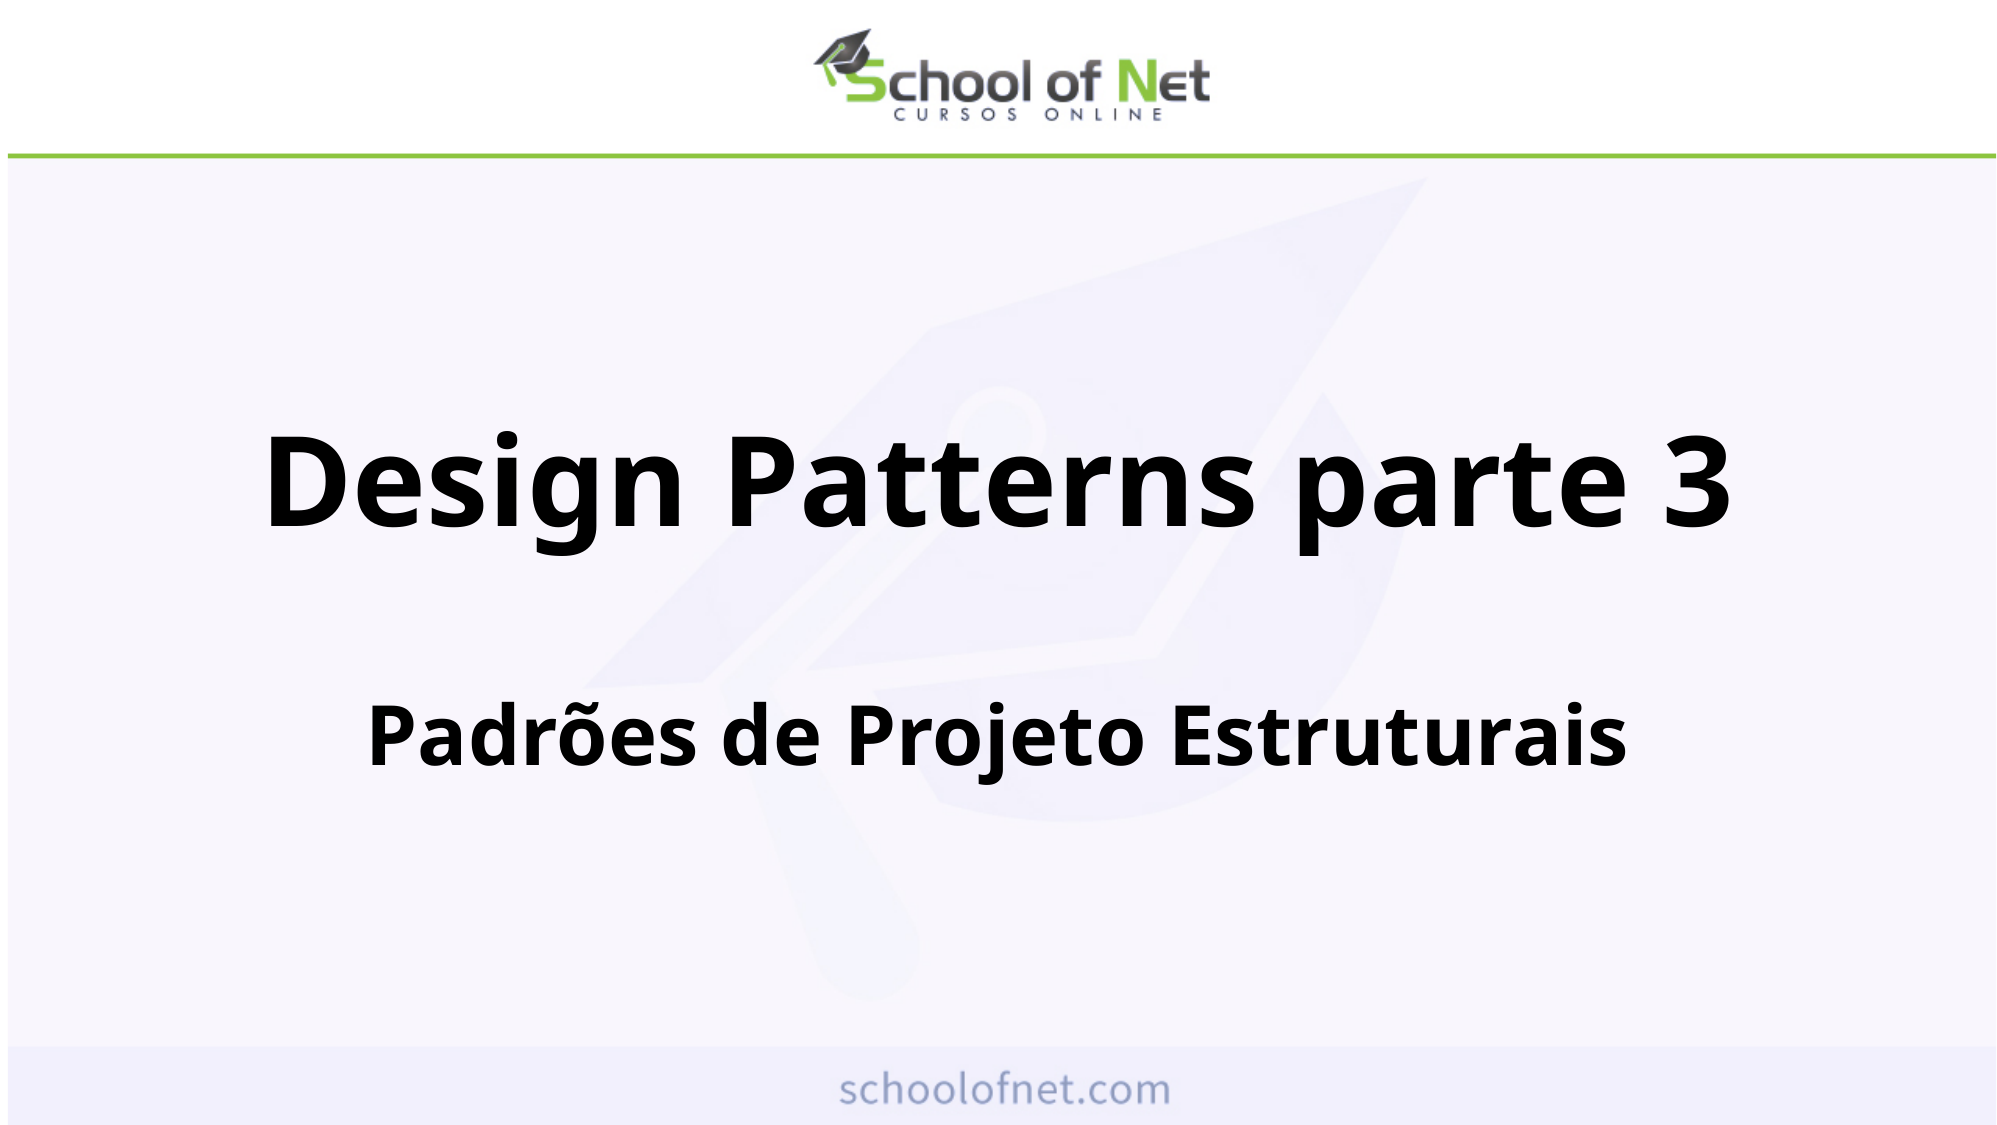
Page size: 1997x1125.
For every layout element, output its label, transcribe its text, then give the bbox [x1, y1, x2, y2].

picture [7, 5, 1997, 1125]
title Design Patterns parte 3 Padrões de Projeto Estruturais [99, 413, 1897, 770]
